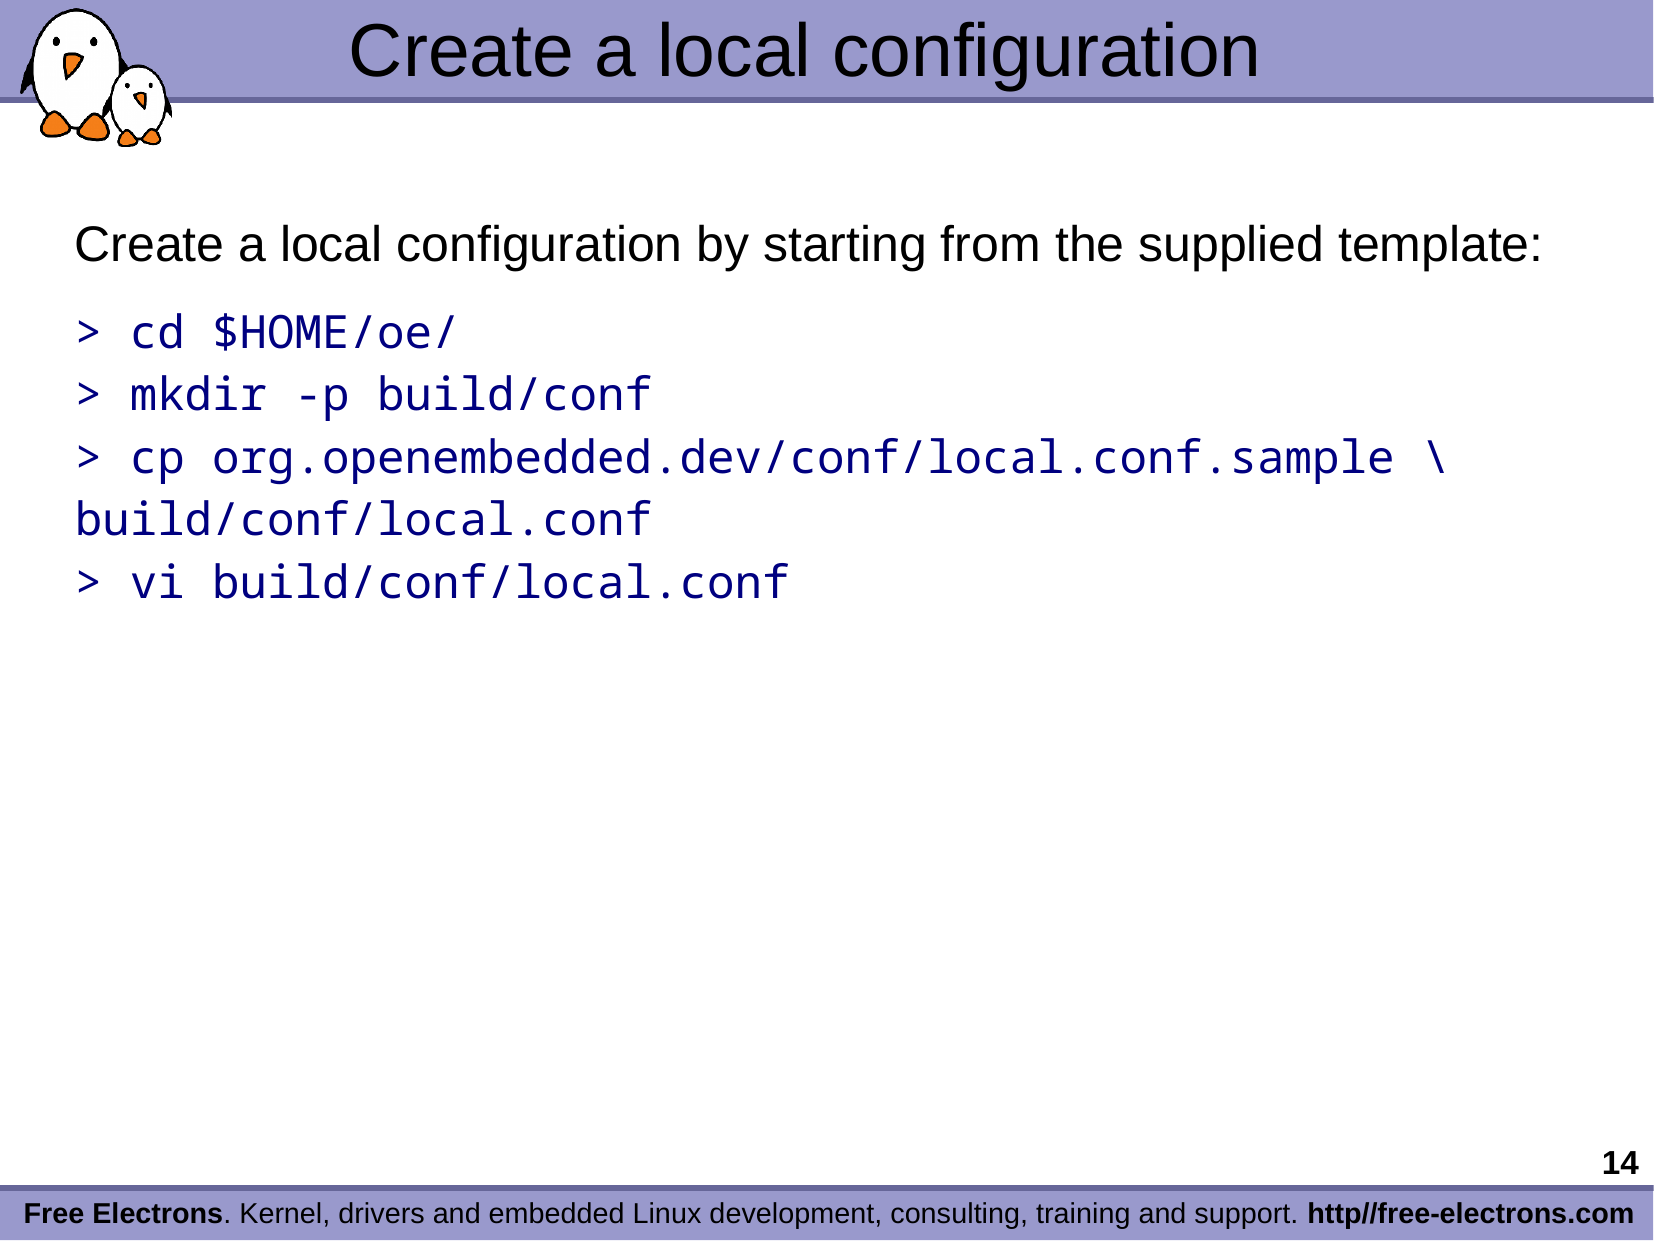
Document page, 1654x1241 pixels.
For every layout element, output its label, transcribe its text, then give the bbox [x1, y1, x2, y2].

list Create a local configuration by starting from the supplied template: > cd $HOME/oe/ > mkdir -p build/conf > cp org.openembedded.dev/conf/local.conf.sample \ build/conf/local.conf > vi build/conf/local.conf [57, 216, 1600, 1066]
title Create a local configuration [60, 0, 1551, 101]
picture [20, 8, 172, 147]
